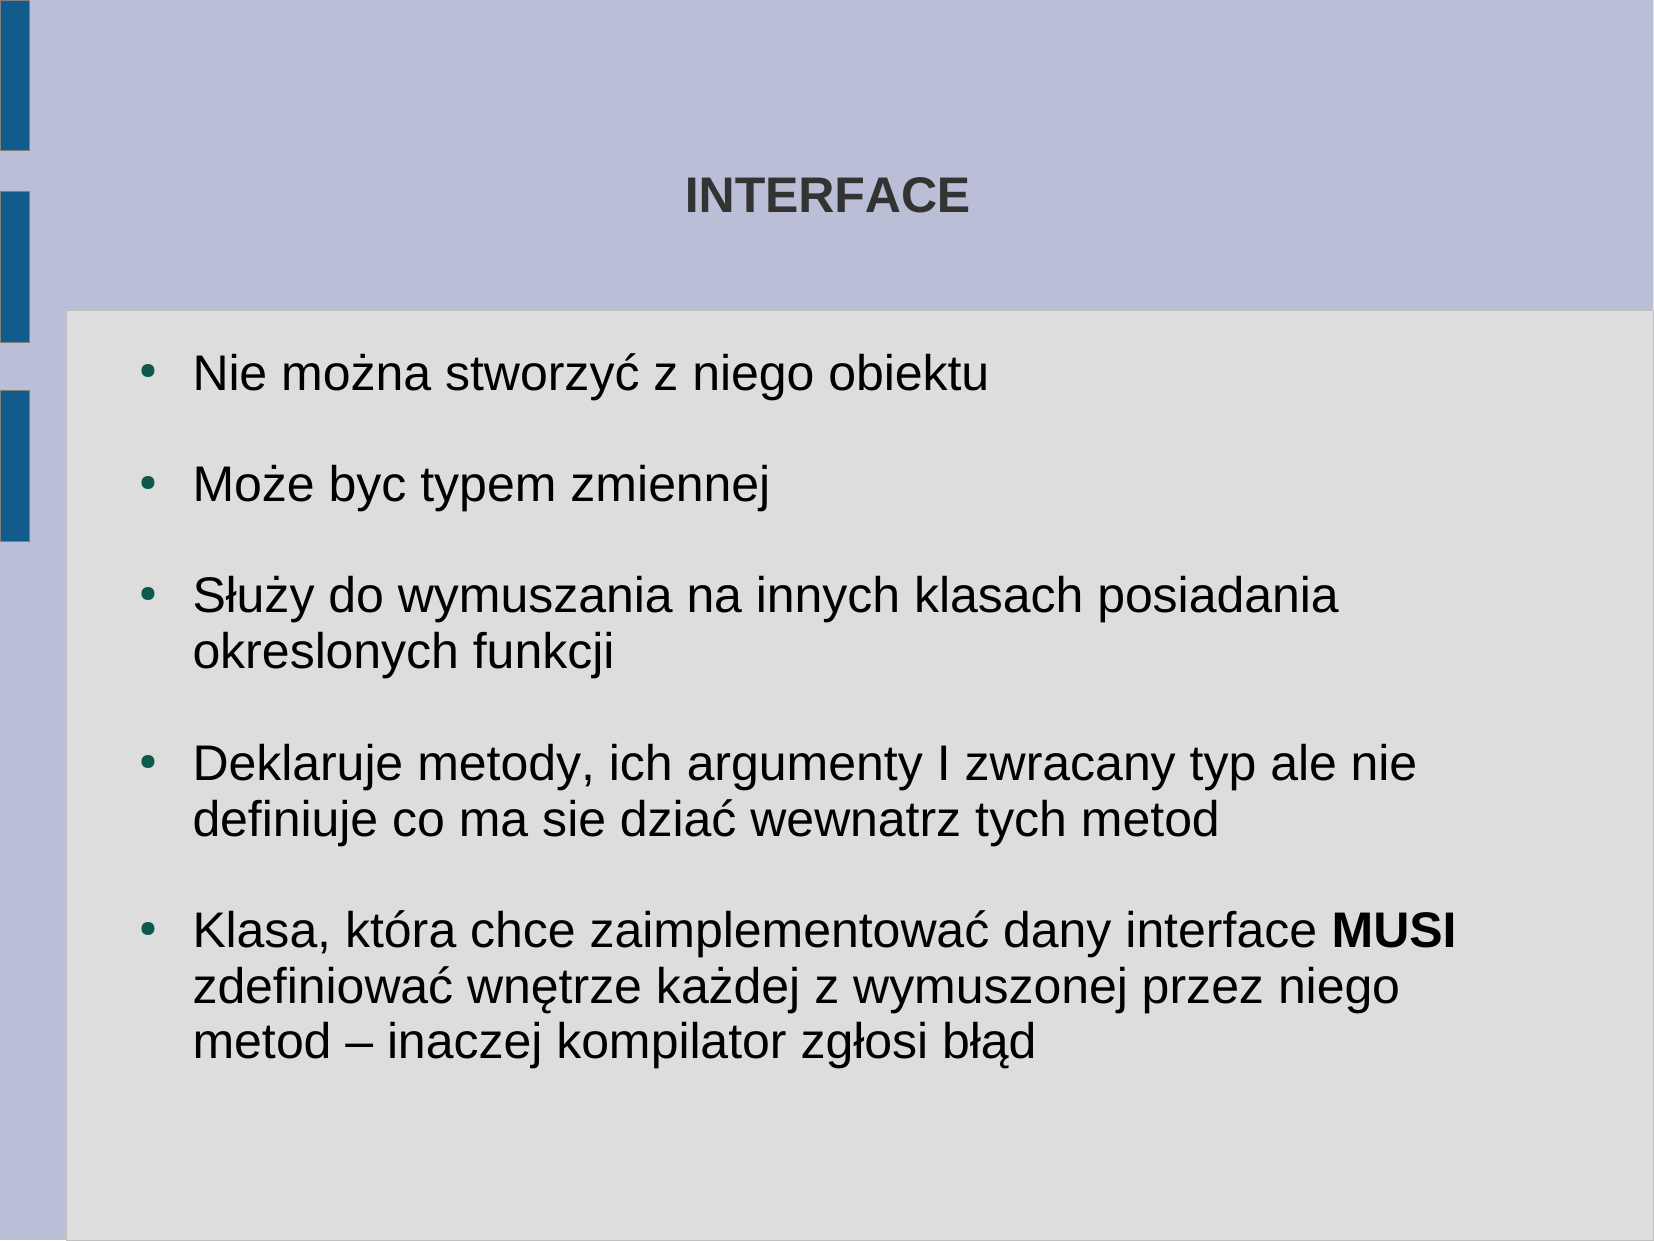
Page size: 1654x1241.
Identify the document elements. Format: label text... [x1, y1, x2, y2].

title INTERFACE [121, 91, 1534, 299]
list Nie można stworzyć z niego obiektu Może byc typem zmiennej Służy do wymuszania na innych klasach posiadania okreslonych funkcji Deklaruje metody, ich argumenty I zwracany typ ale nie definiuje co ma sie dziać wewnatrz tych metod Klasa, która chce zaimplementować dany interface MUSI zdefiniować wnętrze każdej z wymuszonej przez niego metod – inaczej kompilator zgłosi błąd [121, 344, 1534, 1127]
